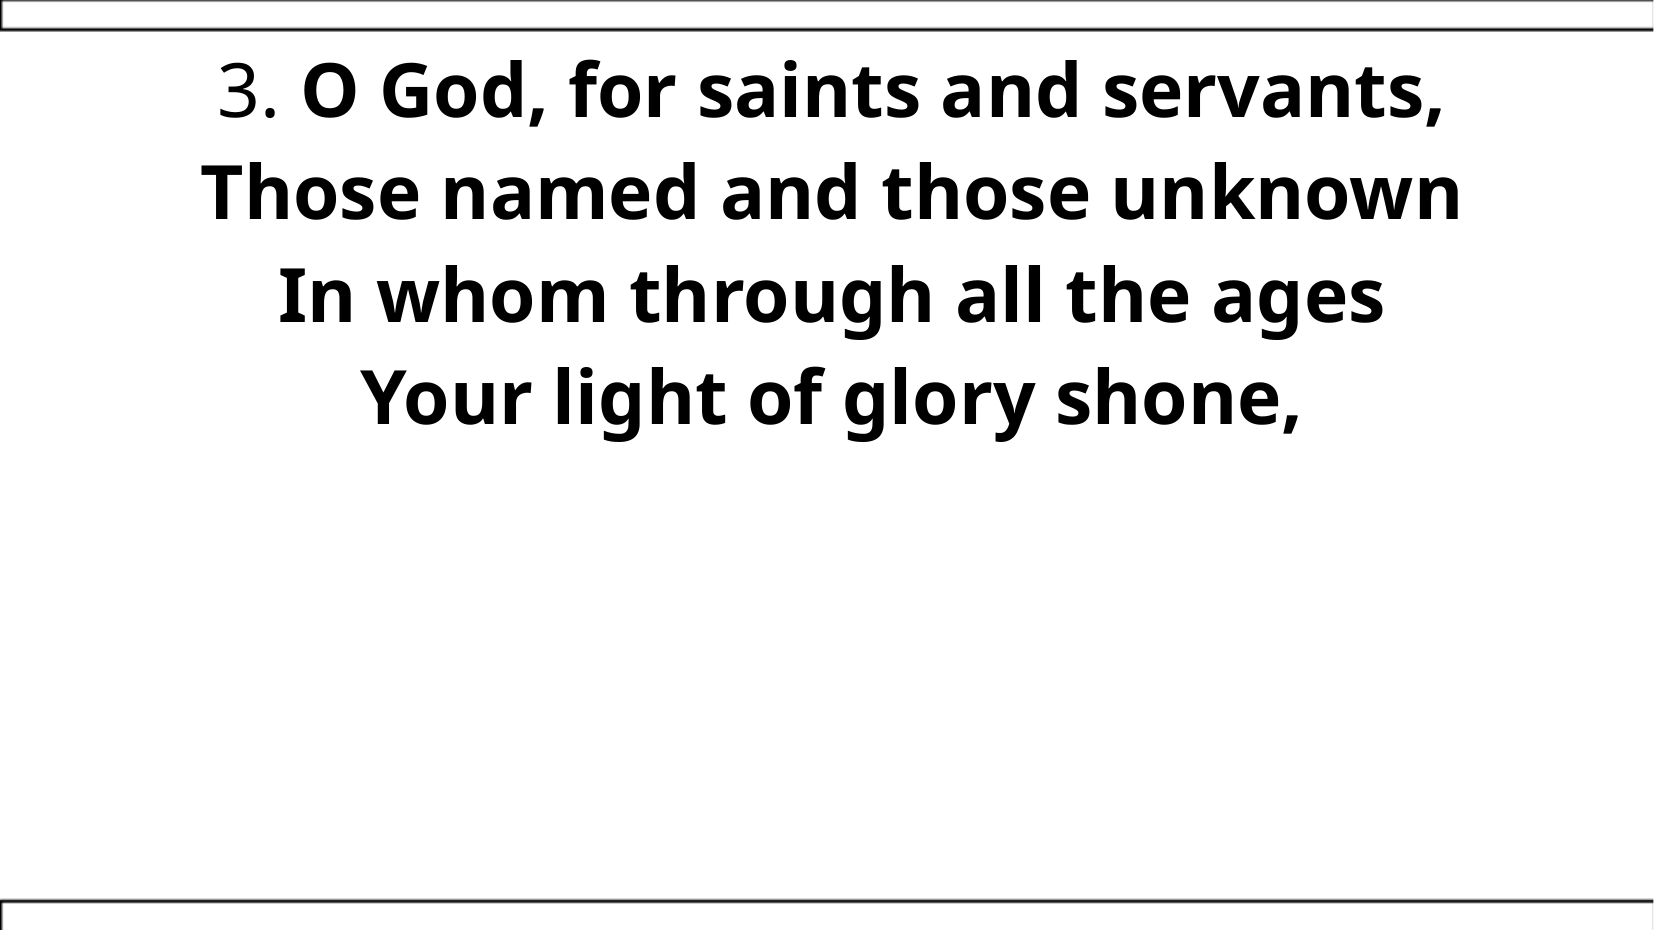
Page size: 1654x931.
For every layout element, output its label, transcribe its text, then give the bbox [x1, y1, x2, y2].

picture [0, 0, 1654, 930]
text_box 3. O God, for saints and servants, Those named and those unknown In whom through all the ages Your light of glory shone, [60, 30, 1606, 445]
